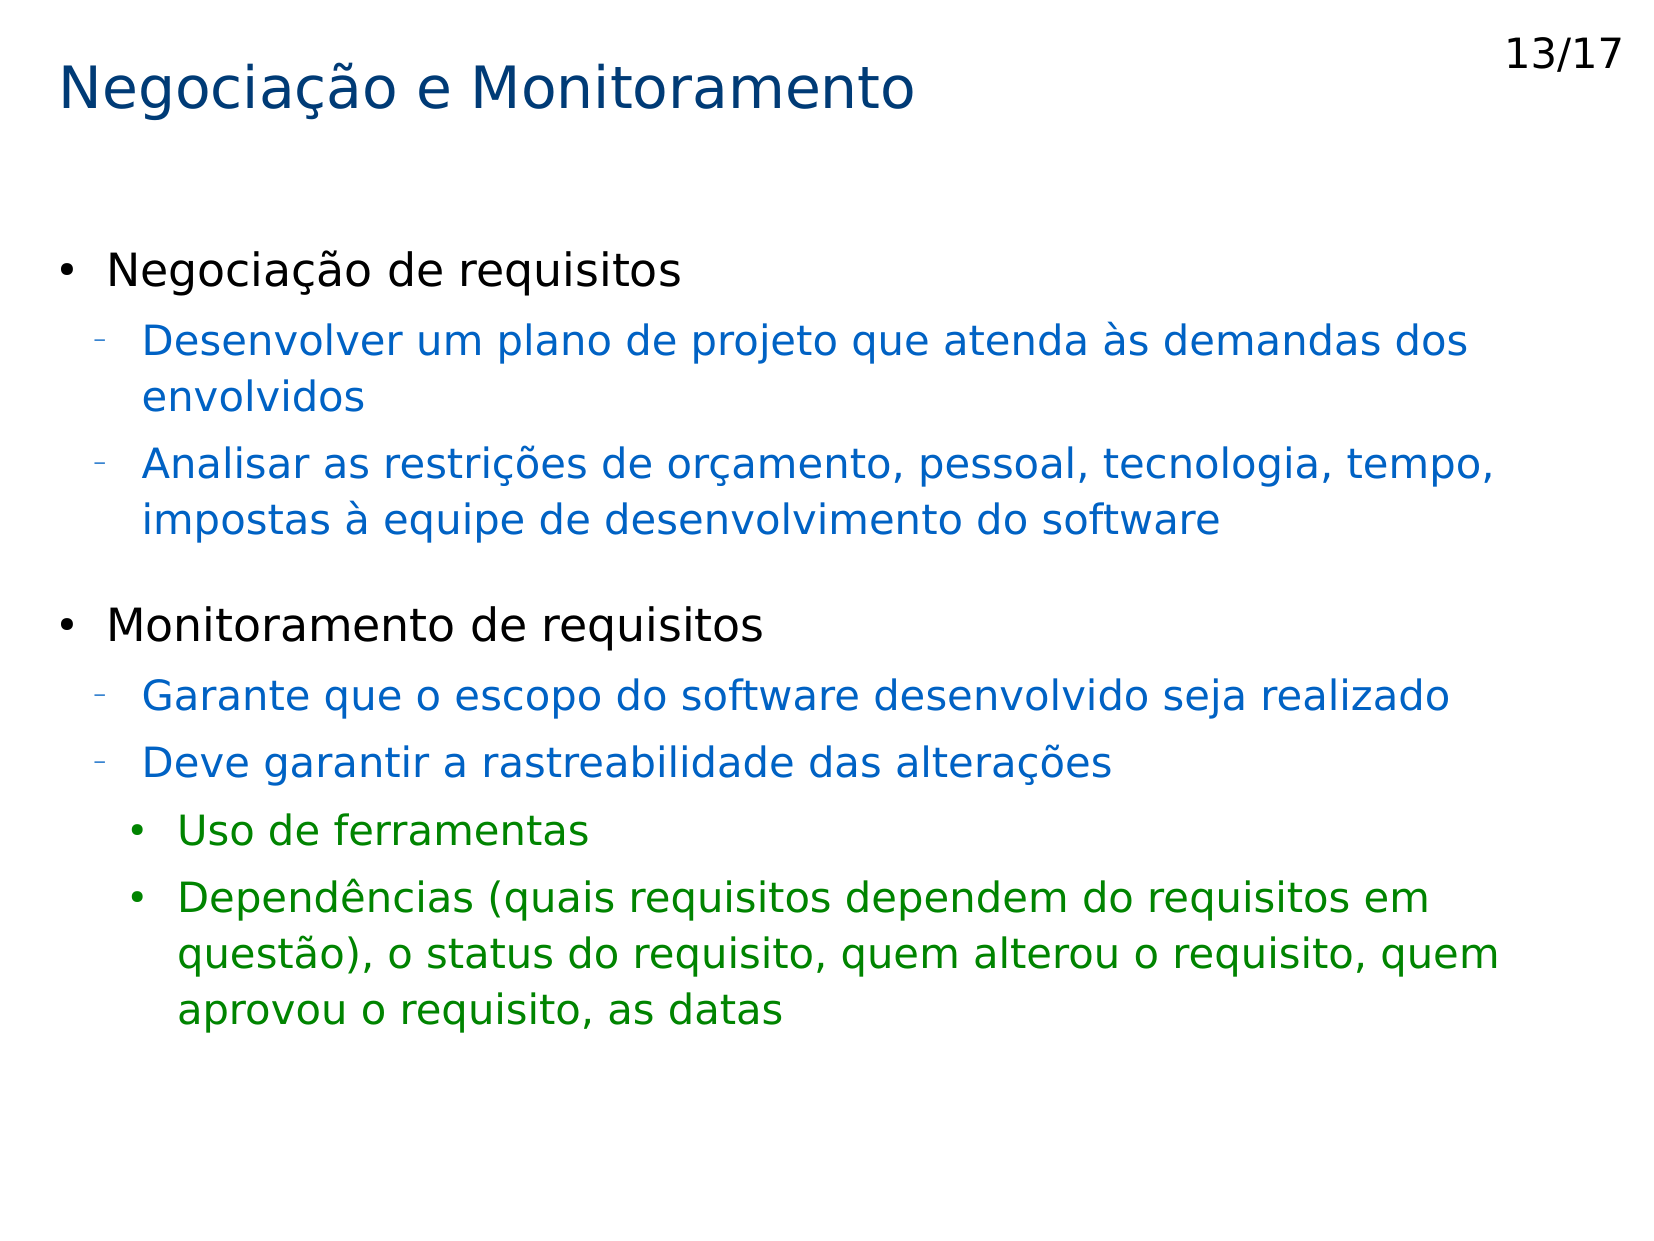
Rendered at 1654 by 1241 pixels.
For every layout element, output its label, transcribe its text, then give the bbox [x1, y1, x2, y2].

title Negociação e Monitoramento [59, 29, 1506, 148]
list Negociação de requisitos Desenvolver um plano de projeto que atenda às demandas dos envolvidos Analisar as restrições de orçamento, pessoal, tecnologia, tempo, impostas à equipe de desenvolvimento do software Monitoramento de requisitos Garante que o escopo do software desenvolvido seja realizado Deve garantir a rastreabilidade das alterações Uso de ferramentas Dependências (quais requisitos dependem do requisitos em questão), o status do requisito, quem alterou o requisito, quem aprovou o requisito, as datas [59, 236, 1595, 1211]
